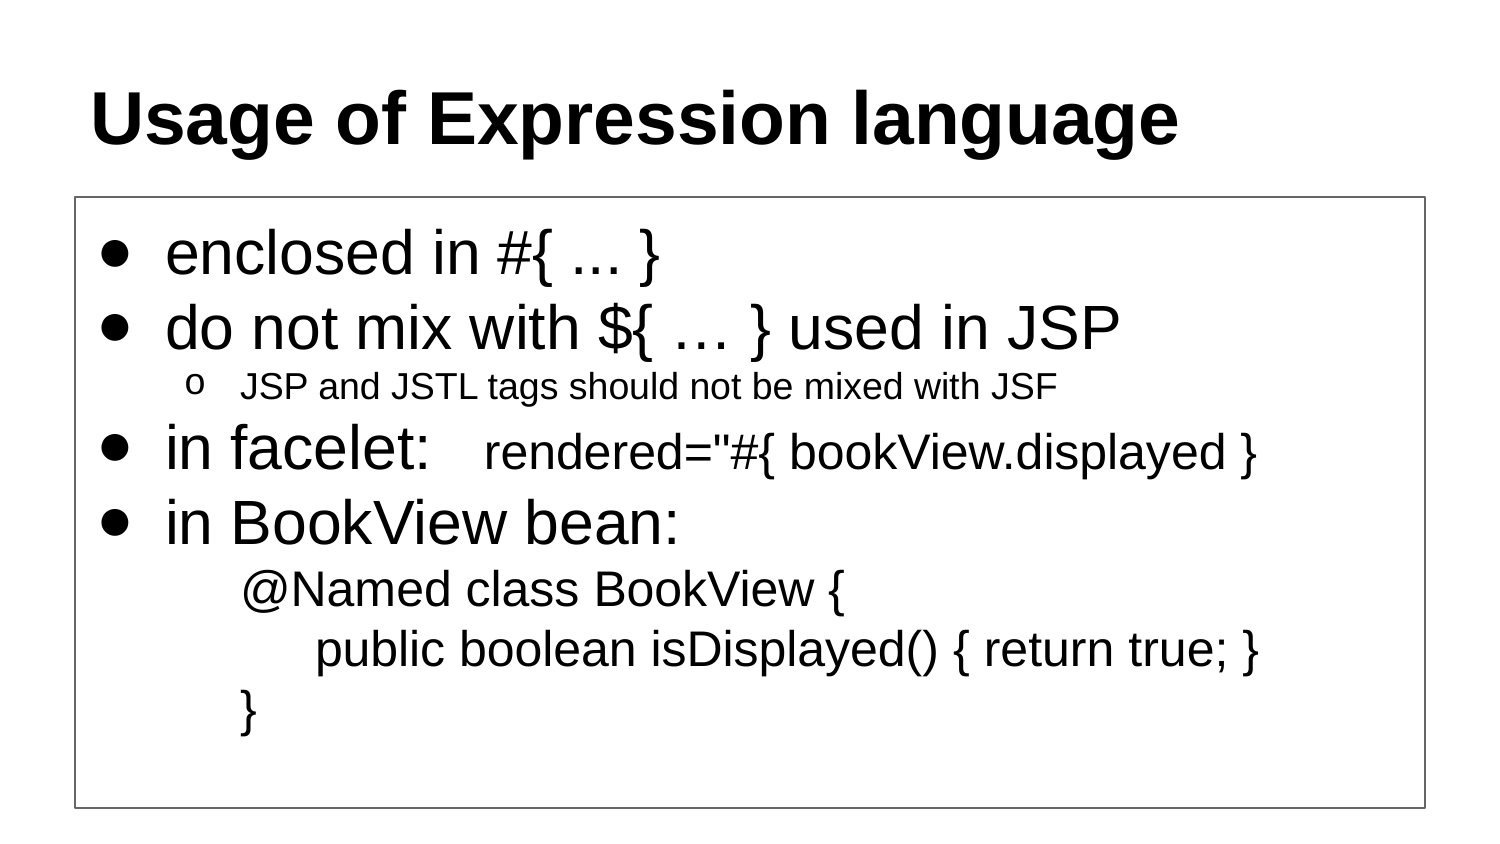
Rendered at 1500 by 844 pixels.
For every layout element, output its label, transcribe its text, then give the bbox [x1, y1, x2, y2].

title Usage of Expression language [75, 33, 1425, 175]
list enclosed in #{ ... } do not mix with ${ … } used in JSP JSP and JSTL tags should not be mixed with JSF in facelet: rendered="#{ bookView.displayed } in BookView bean: @Named class BookView { public boolean isDisplayed() { return true; } } [75, 196, 1425, 808]
